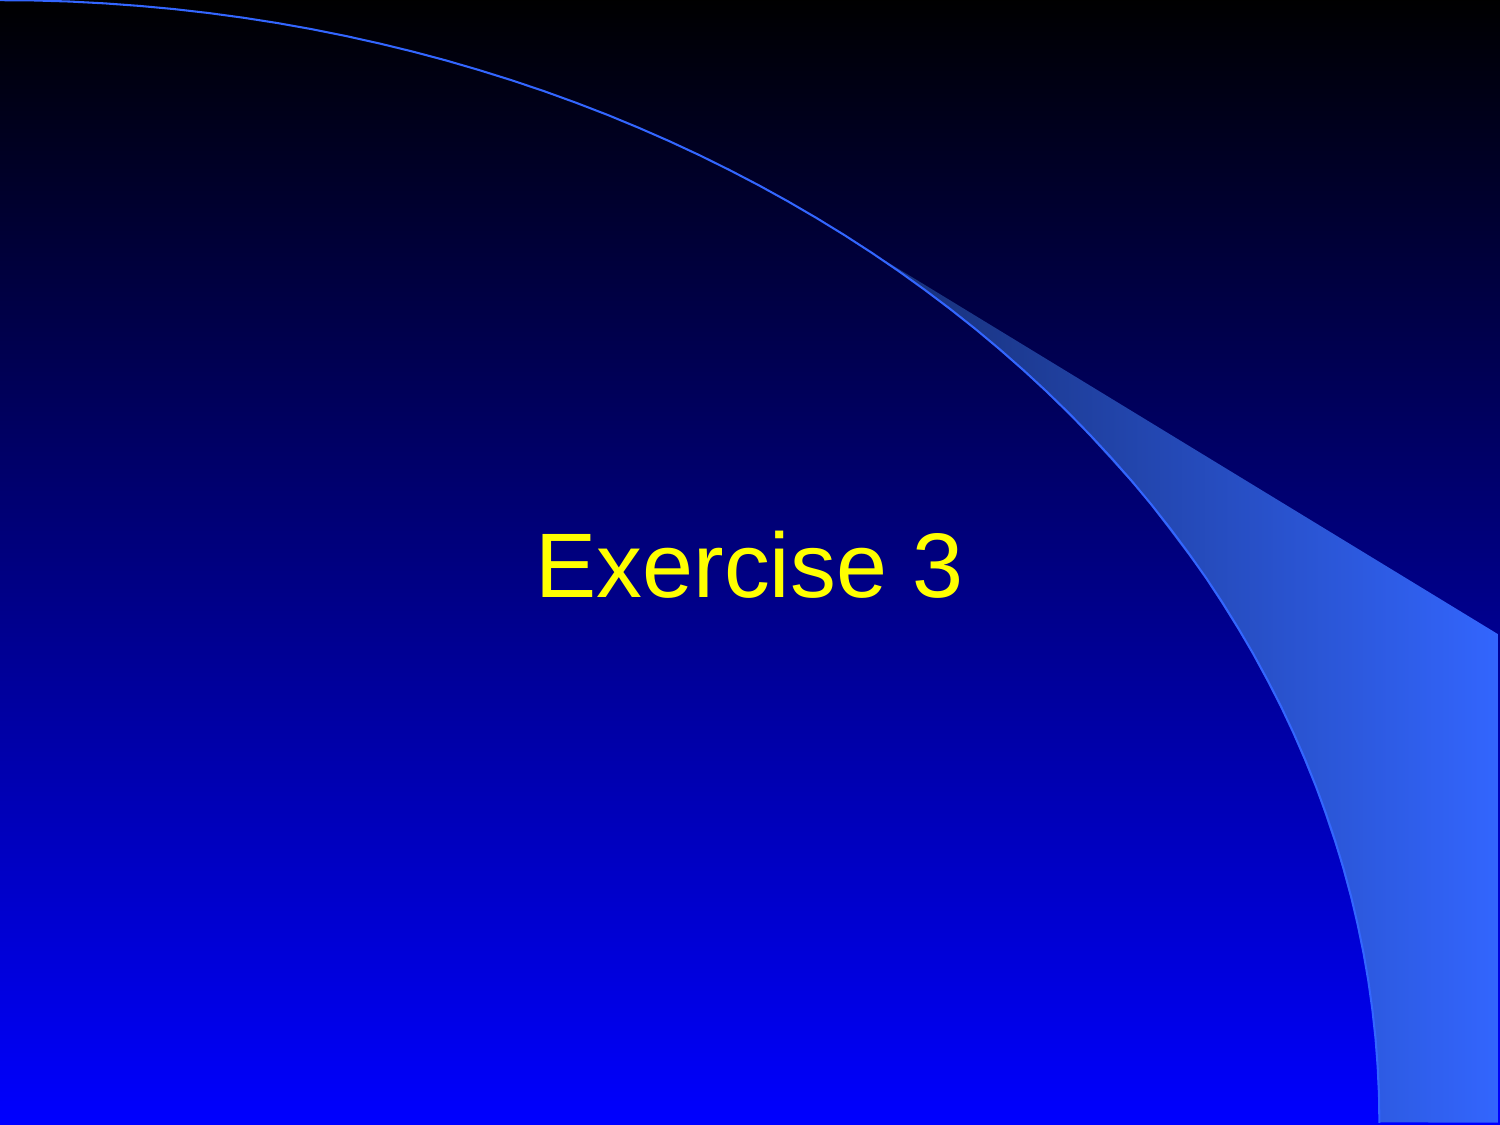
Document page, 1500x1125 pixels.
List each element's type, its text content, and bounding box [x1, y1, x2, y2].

title Exercise 3 [112, 474, 1388, 663]
